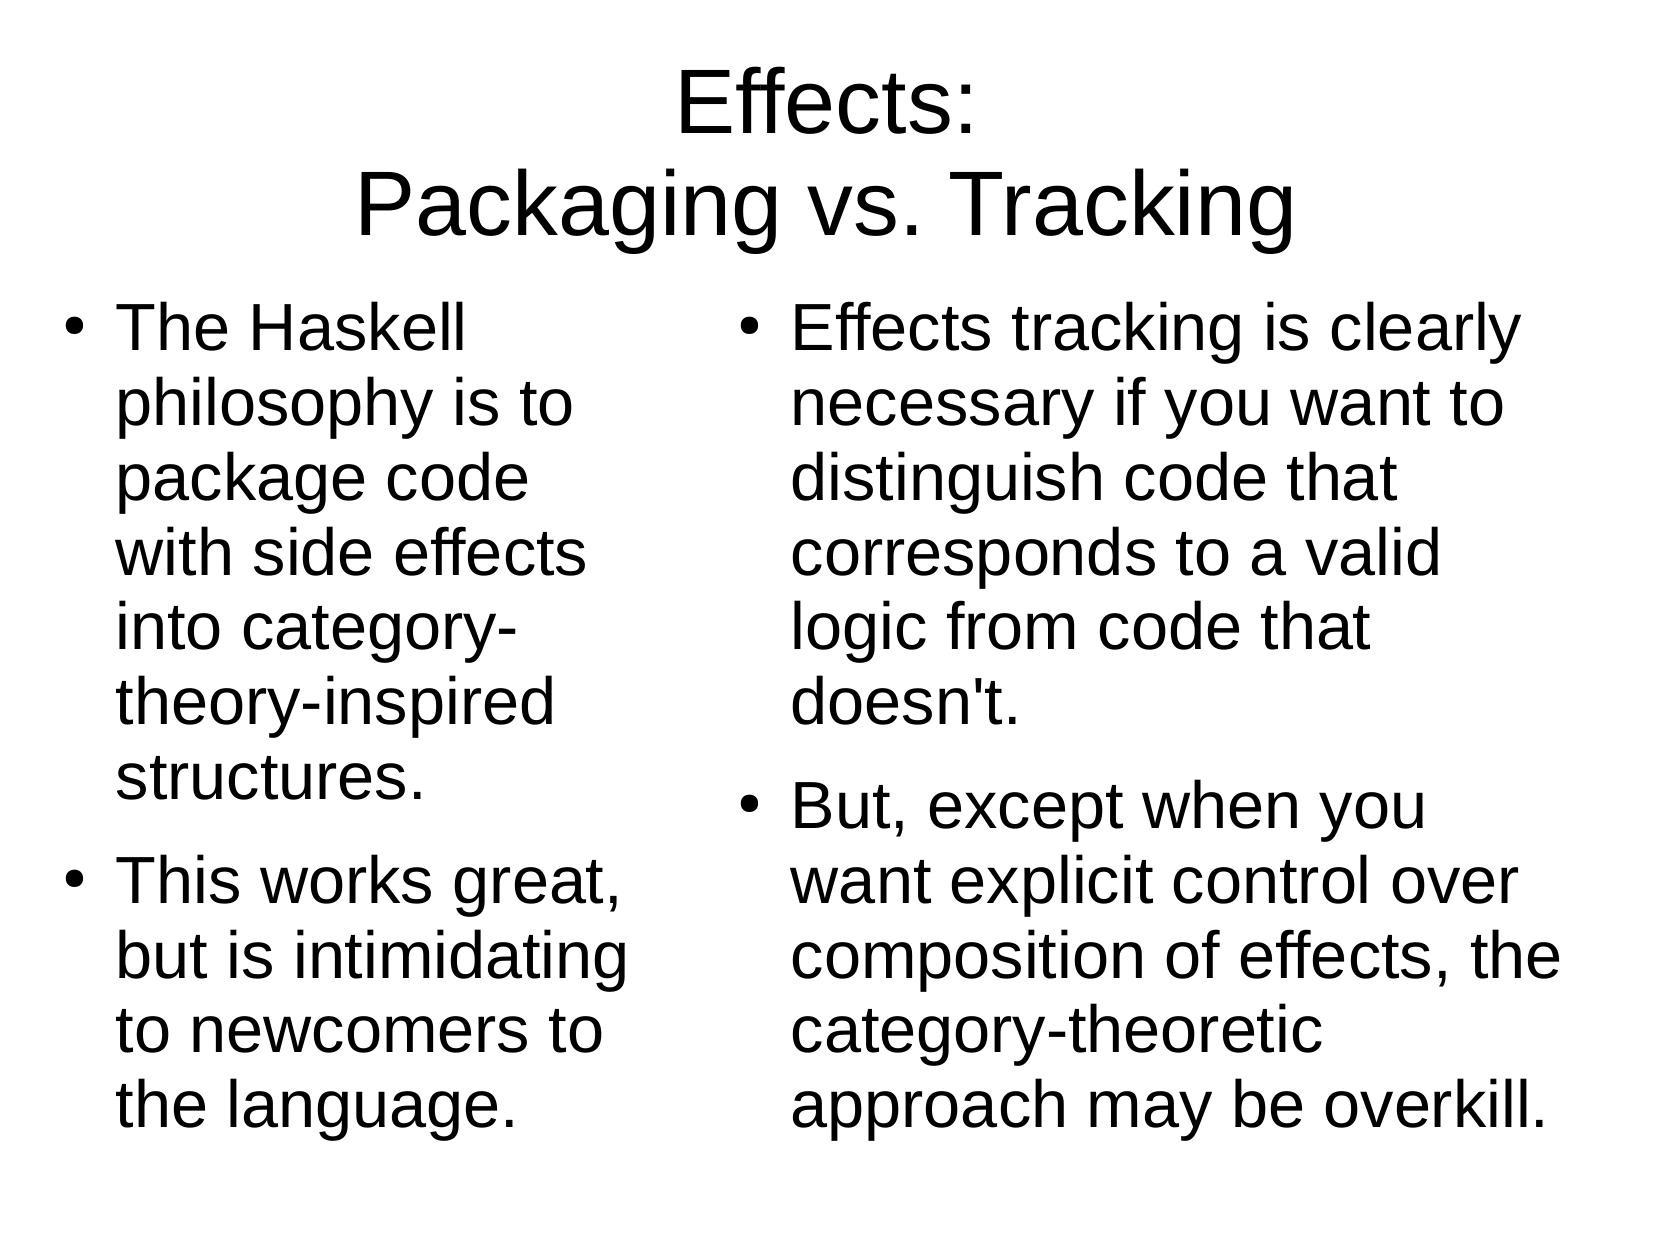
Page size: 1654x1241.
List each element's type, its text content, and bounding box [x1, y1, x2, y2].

list Effects tracking is clearly necessary if you want to distinguish code that corresponds to a valid logic from code that doesn't. But, except when you want explicit control over composition of effects, the category-theoretic approach may be overkill. [720, 290, 1572, 1186]
list The Haskell philosophy is to package code with side effects into category-theory-inspired structures. This works great, but is intimidating to newcomers to the language. [45, 290, 646, 1171]
title Effects: Packaging vs. Tracking [82, 49, 1571, 257]
